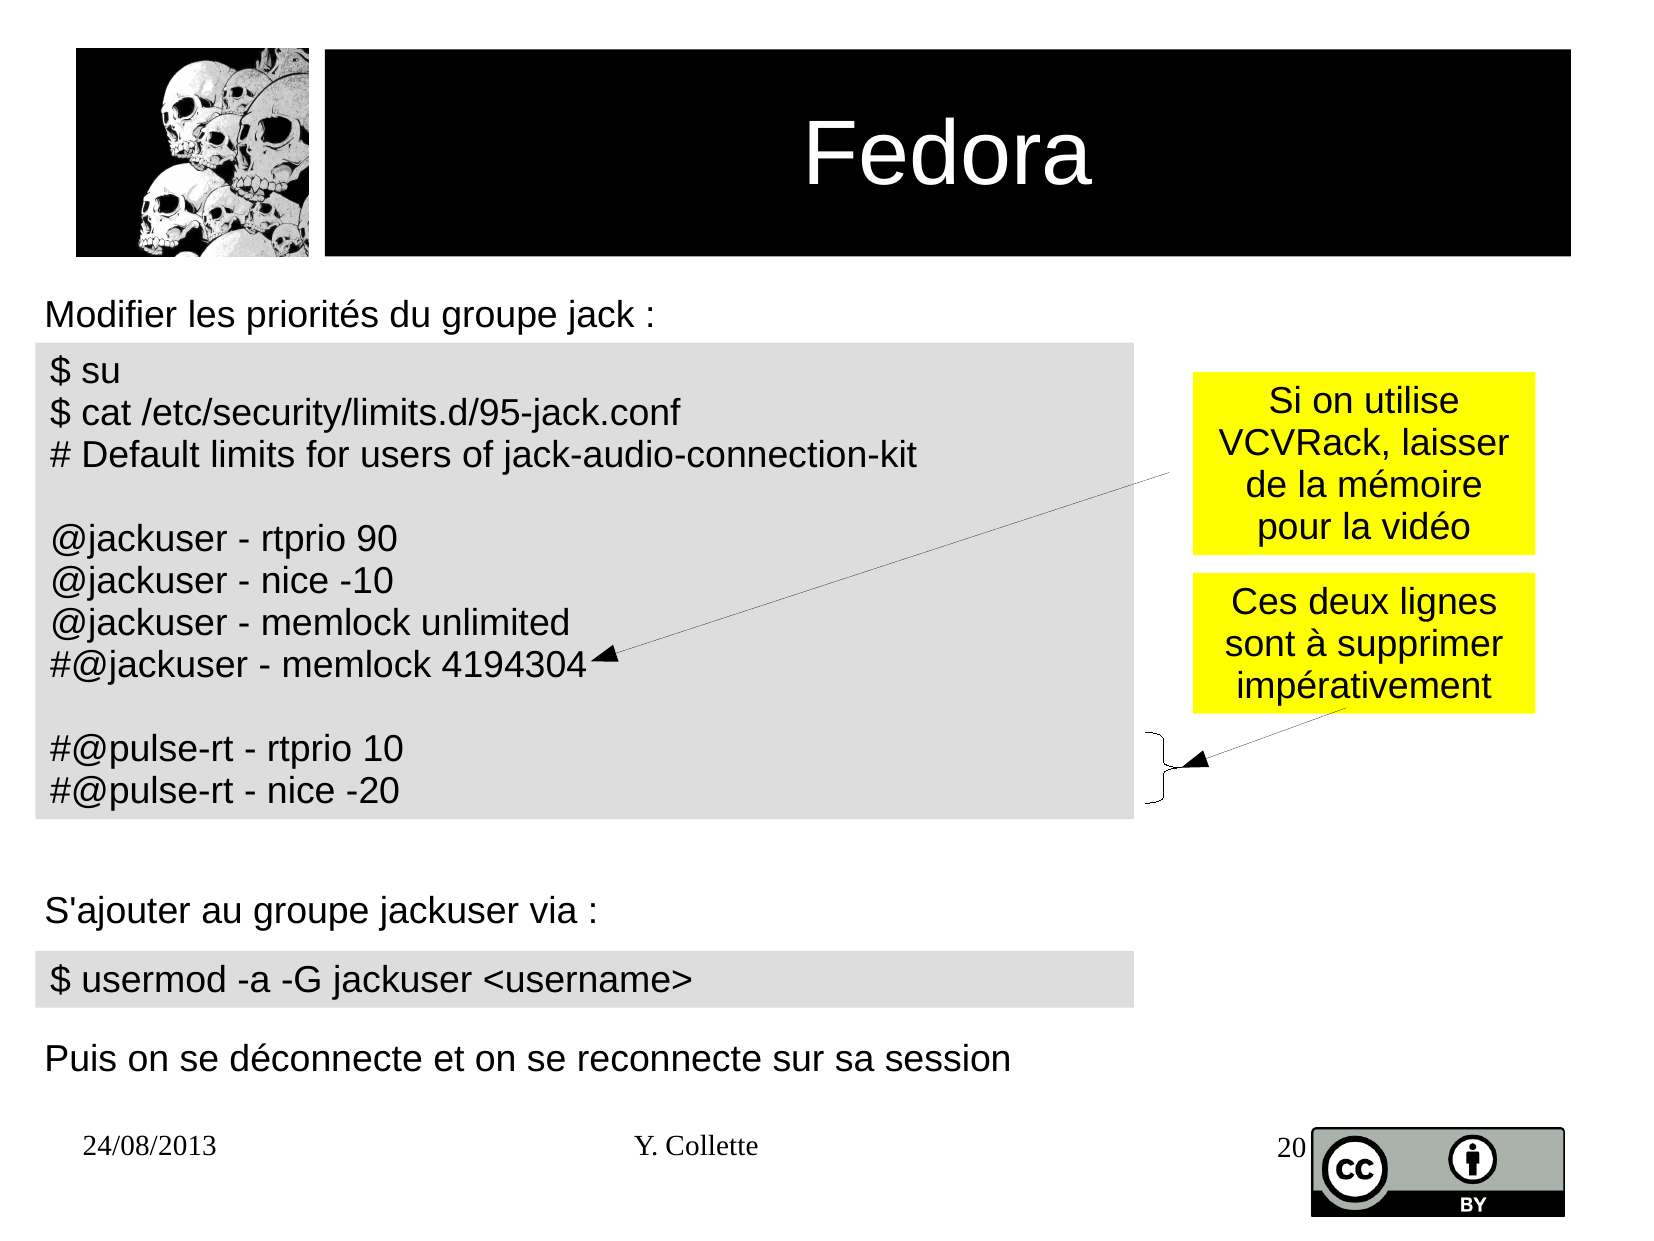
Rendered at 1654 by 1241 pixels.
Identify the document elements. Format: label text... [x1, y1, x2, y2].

text_box Modifier les priorités du groupe jack : [29, 285, 928, 343]
text_box Puis on se déconnecte et on se reconnecte sur sa session [29, 1029, 1052, 1087]
picture [76, 48, 309, 257]
text_box Si on utilise VCVRack, laisser de la mémoire pour la vidéo [1192, 372, 1536, 555]
text_box Ces deux lignes sont à supprimer impérativement [1192, 572, 1536, 714]
picture [1311, 1127, 1565, 1217]
text_box S'ajouter au groupe jackuser via : [29, 882, 928, 939]
title Fedora [324, 49, 1571, 257]
text_box $ su $ cat /etc/security/limits.d/95-jack.conf # Default limits for users of jack-audio-connection-kit @jackuser - rtprio 90 @jackuser - nice -10 @jackuser - memlock unlimited #@jackuser - memlock 4194304 #@pulse-rt - rtprio 10 #@pulse-rt - nice -20 [35, 342, 1134, 820]
text_box $ usermod -a -G jackuser <username> [35, 950, 1134, 1008]
